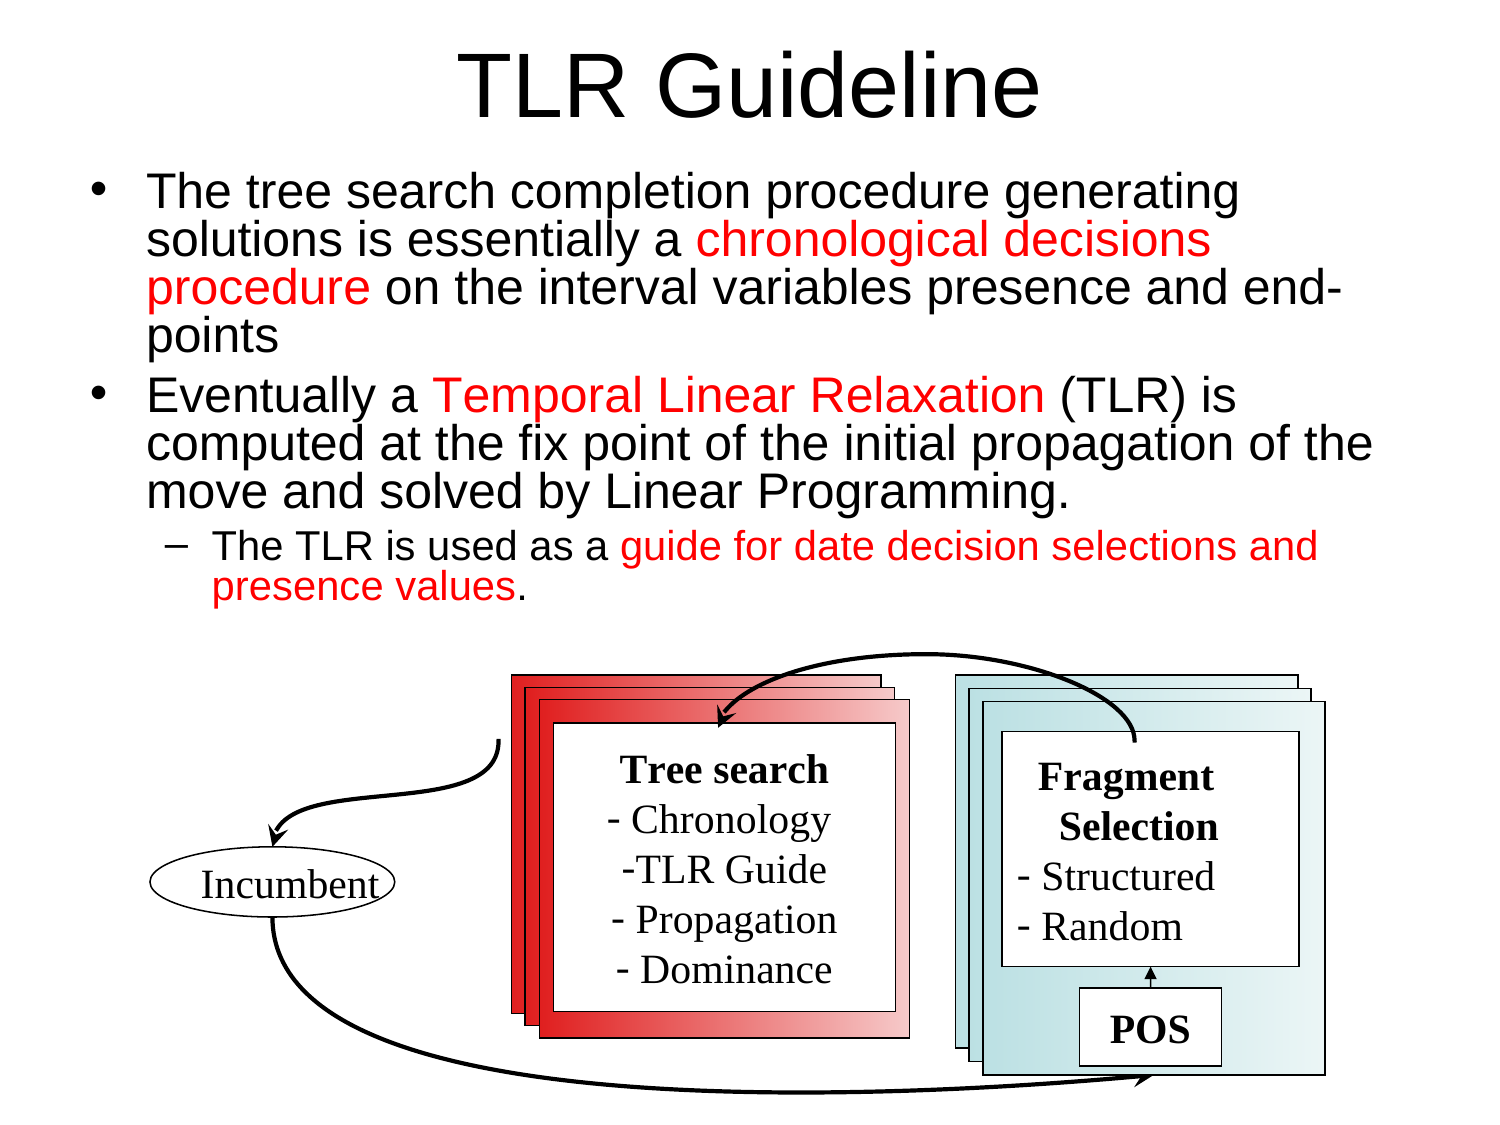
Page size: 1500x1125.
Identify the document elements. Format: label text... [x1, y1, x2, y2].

text_box Tree search Chronology TLR Guide Propagation Dominance [553, 722, 896, 1012]
text_box Fragment Selection Structured Random [1002, 731, 1300, 967]
text_box [511, 674, 910, 1038]
text_box Incumbent [149, 846, 395, 918]
text_box POS [1079, 987, 1222, 1066]
list The tree search completion procedure generating solutions is essentially a chronological decisions procedure on the interval variables presence and end-points Eventually a Temporal Linear Relaxation (TLR) is computed at the fix point of the initial propagation of the move and solved by Linear Programming. The TLR is used as a guide for date decision selections and presence values. [75, 162, 1426, 613]
title TLR Guideline [75, 0, 1426, 162]
text_box [955, 674, 1325, 1075]
